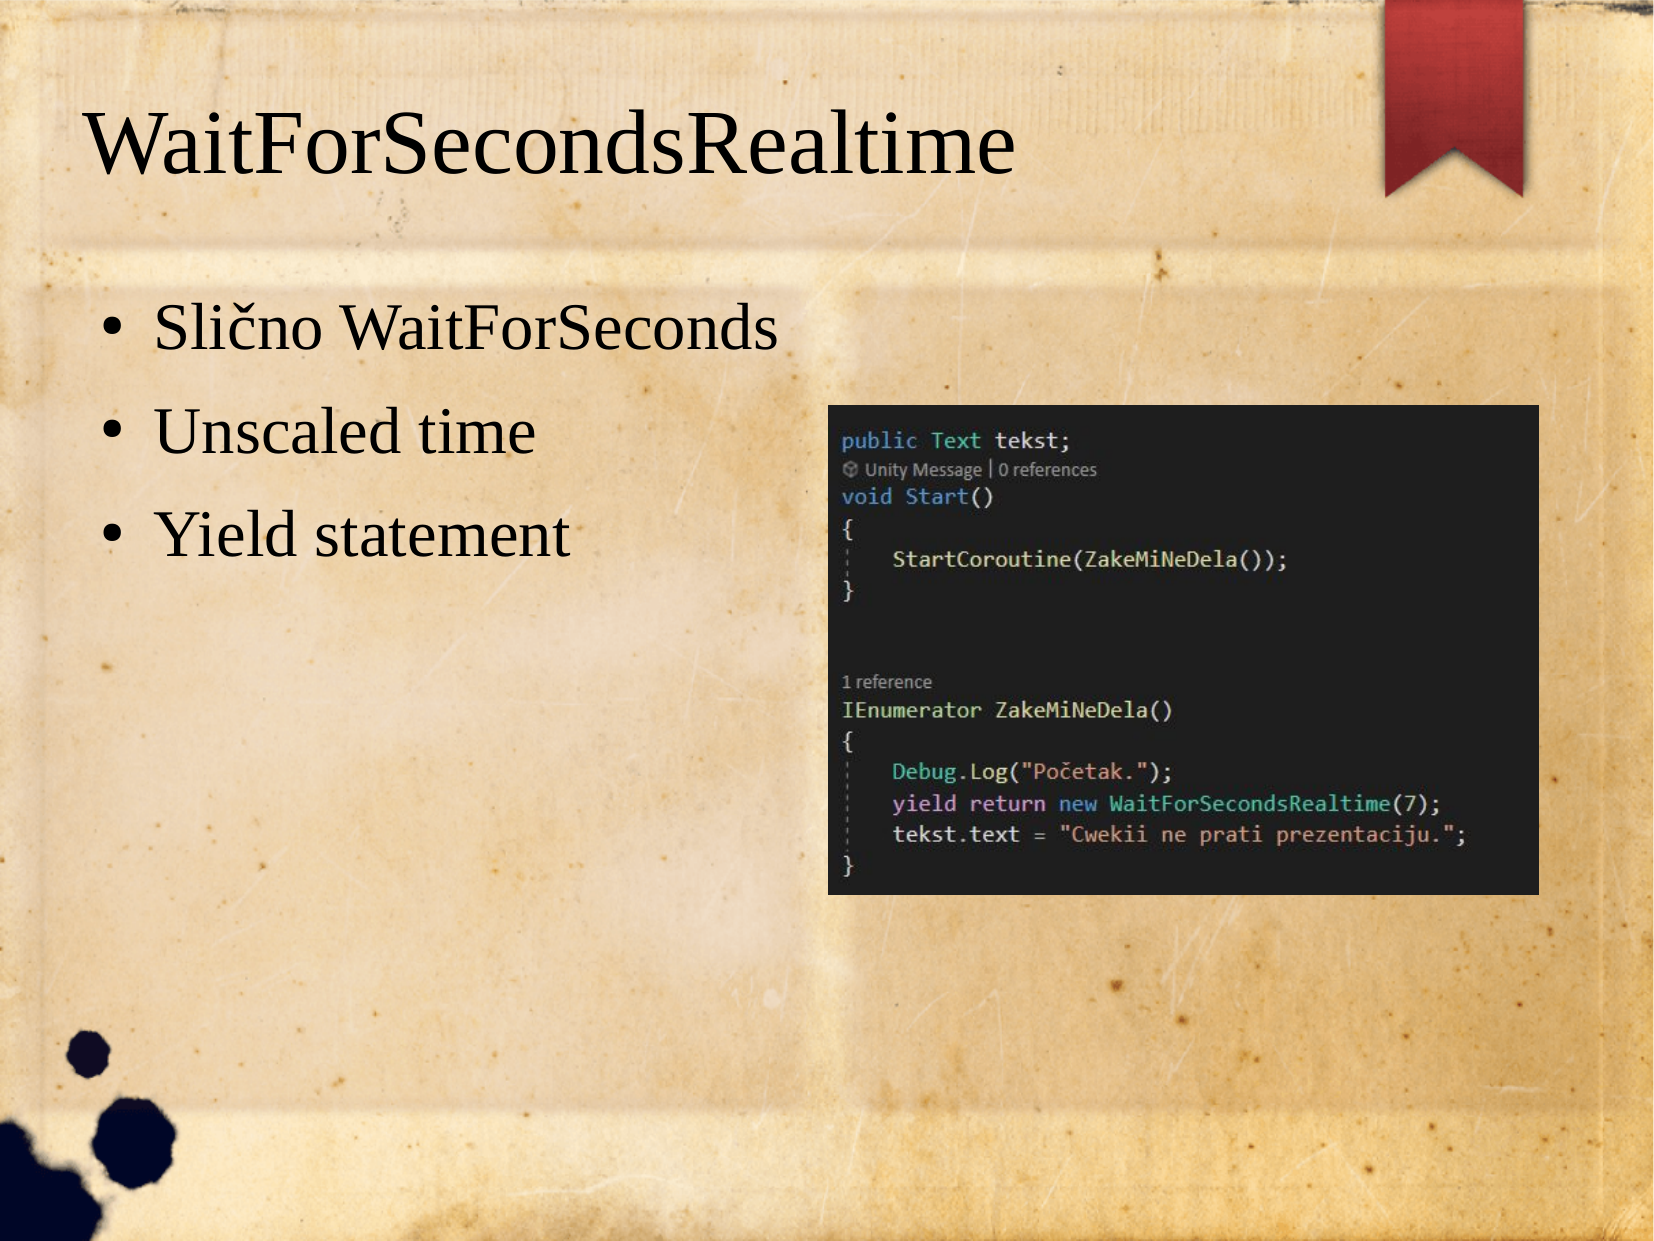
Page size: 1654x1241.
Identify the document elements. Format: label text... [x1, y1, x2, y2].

title WaitForSecondsRealtime [82, 49, 1347, 237]
list Slično WaitForSeconds Unscaled time Yield statement [82, 290, 793, 1010]
picture [0, 0, 1654, 1241]
